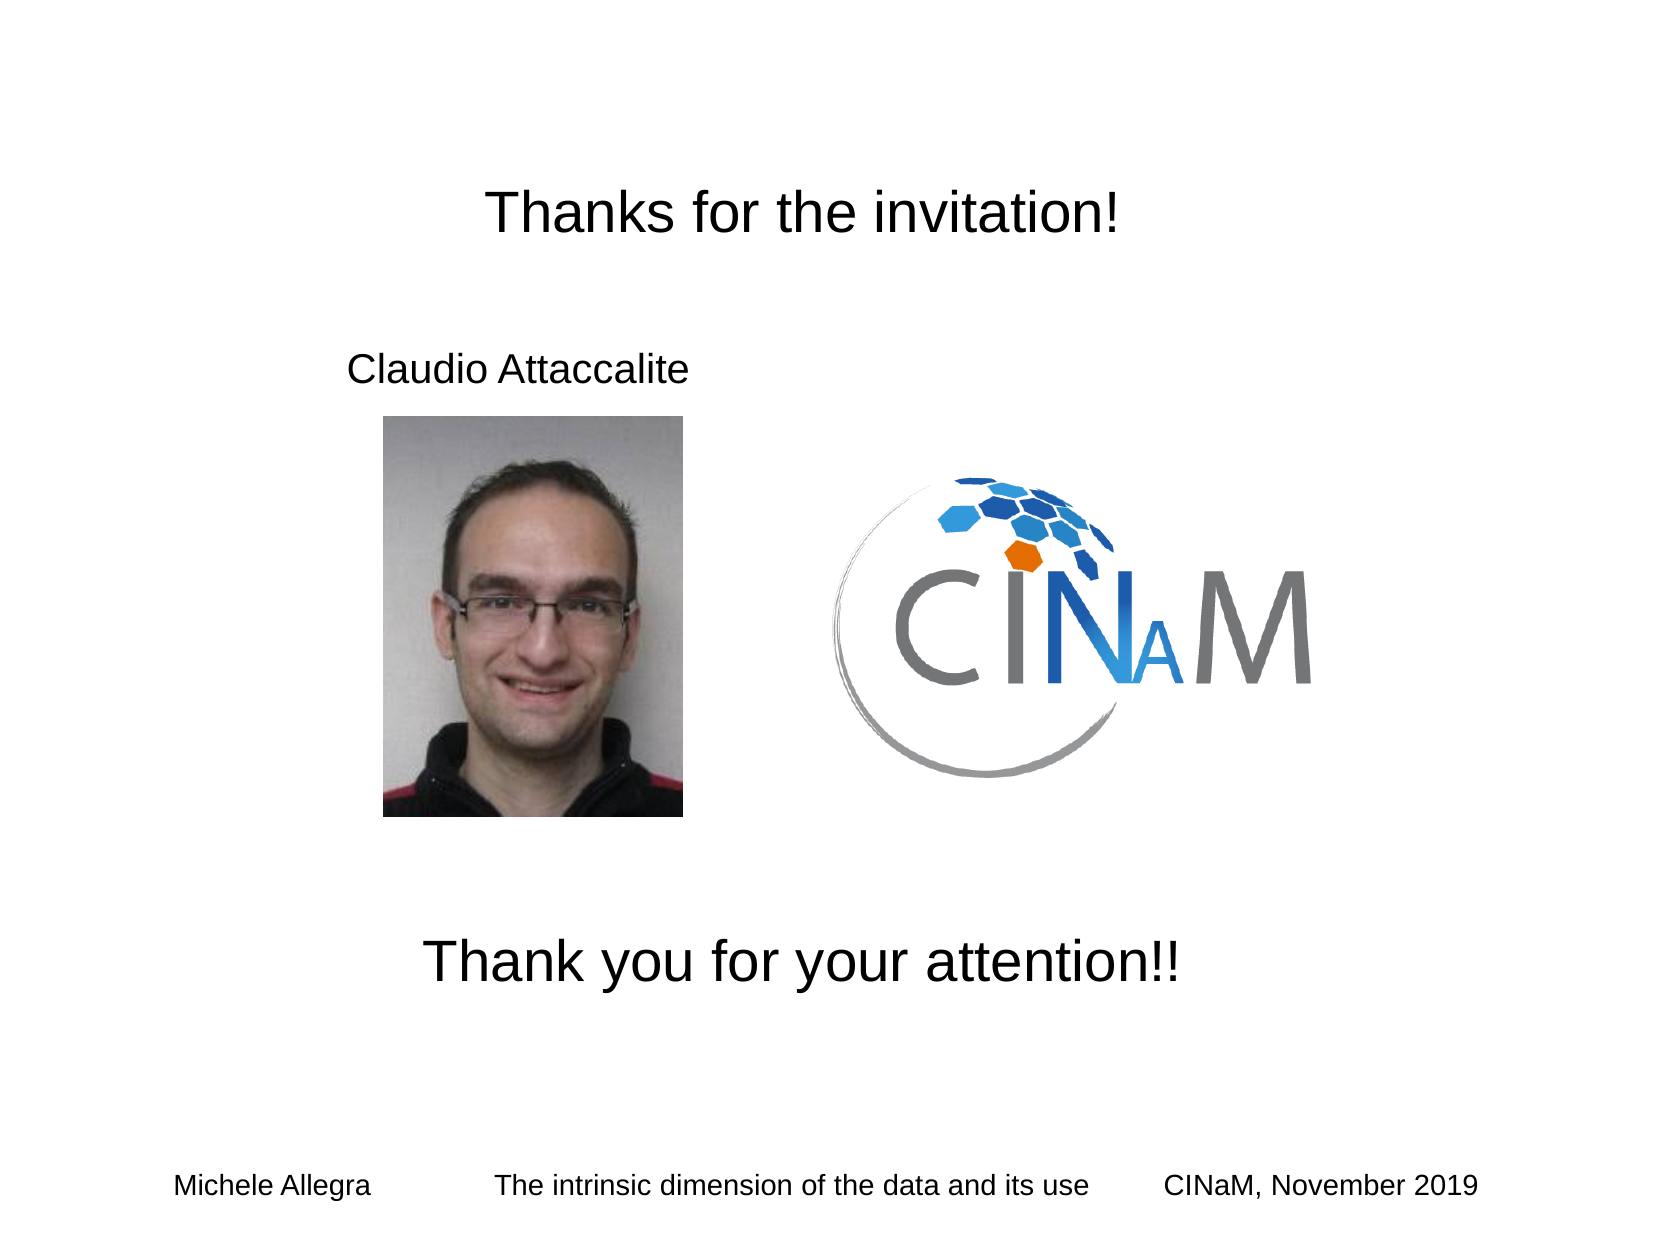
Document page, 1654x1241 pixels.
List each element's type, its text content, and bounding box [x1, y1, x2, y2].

text_box Claudio Attaccalite [331, 338, 709, 447]
title Michele Allegra The intrinsic dimension of the data and its use CINaM, November 2019 [83, 1147, 1572, 1223]
text_box Thank you for your attention!! [413, 896, 1193, 1027]
subtitle [82, 198, 1571, 1111]
picture [827, 466, 1319, 785]
text_box Thanks for the invitation! [413, 146, 1193, 277]
picture [383, 416, 683, 817]
